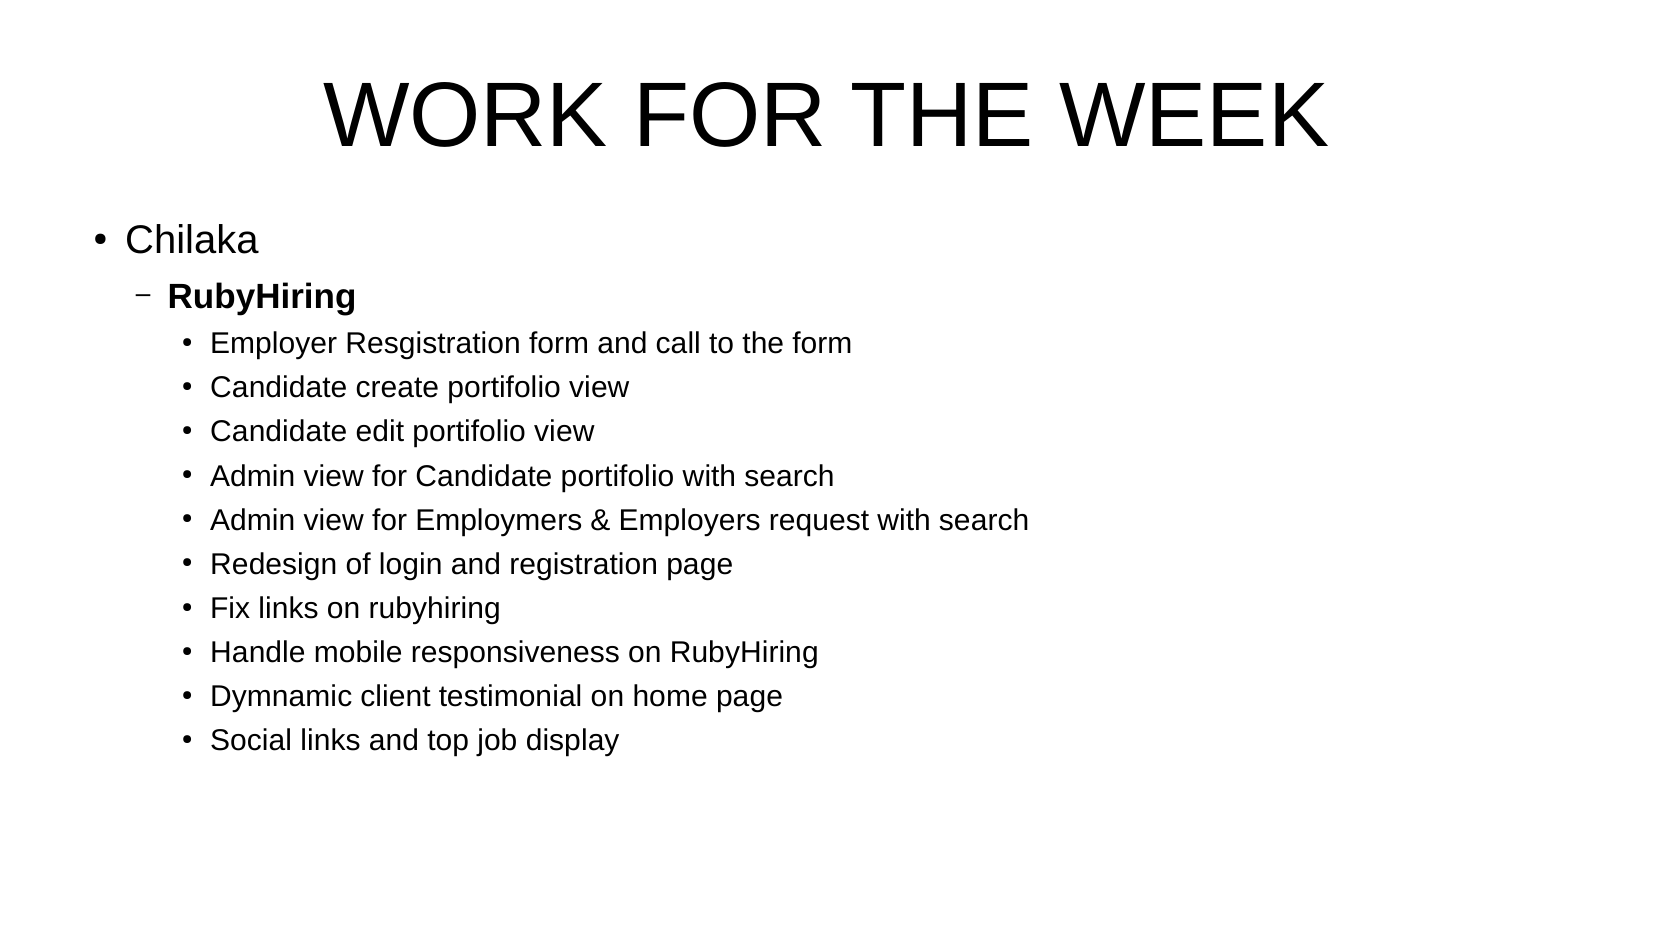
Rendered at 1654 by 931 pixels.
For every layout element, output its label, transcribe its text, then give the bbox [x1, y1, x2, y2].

list Chilaka RubyHiring Employer Resgistration form and call to the form Candidate create portifolio view Candidate edit portifolio view Admin view for Candidate portifolio with search Admin view for Employmers & Employers request with search Redesign of login and registration page Fix links on rubyhiring Handle mobile responsiveness on RubyHiring Dymnamic client testimonial on home page Social links and top job display [82, 217, 1571, 758]
title WORK FOR THE WEEK [82, 37, 1571, 193]
